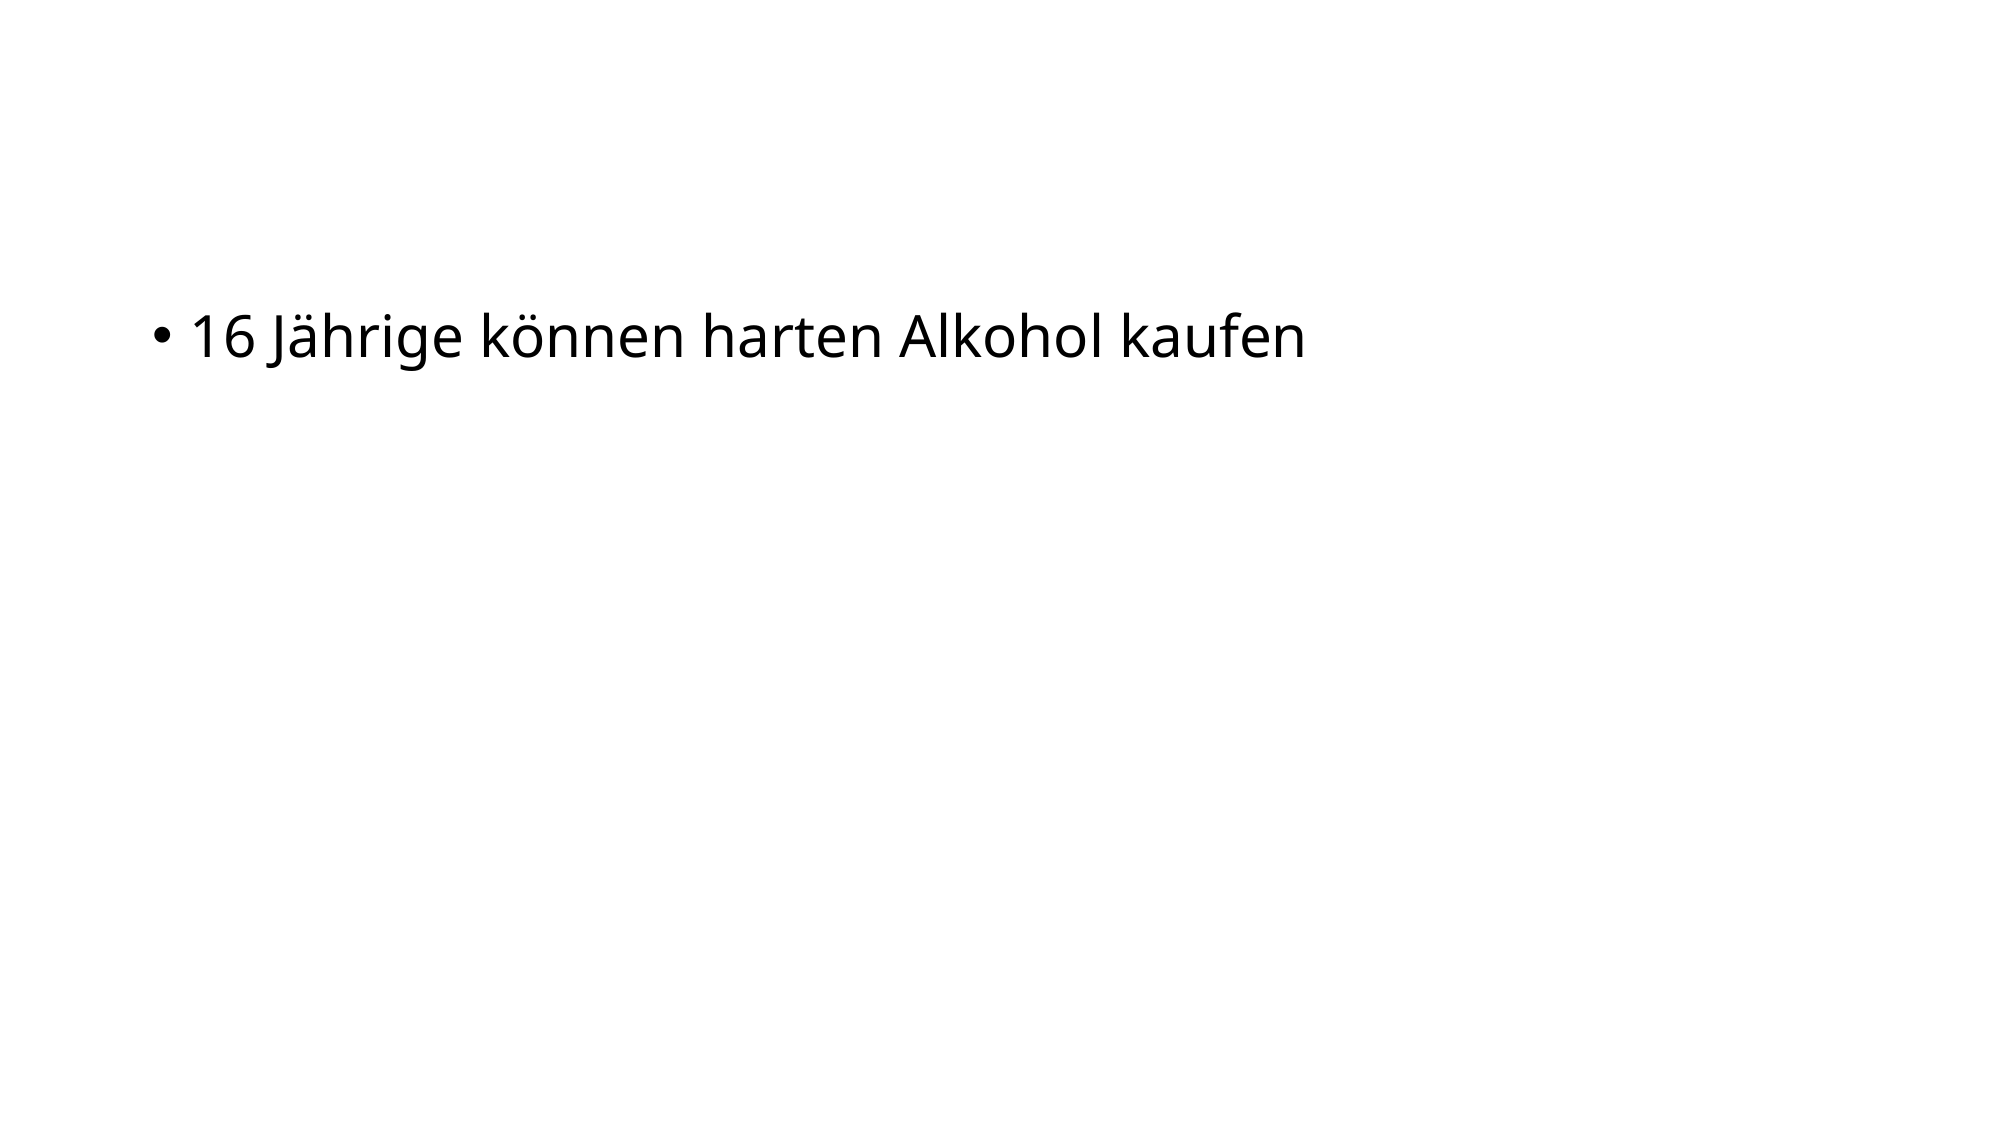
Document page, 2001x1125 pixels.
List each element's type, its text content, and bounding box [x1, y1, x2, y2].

list 16 Jährige können harten Alkohol kaufen [137, 299, 1863, 1014]
